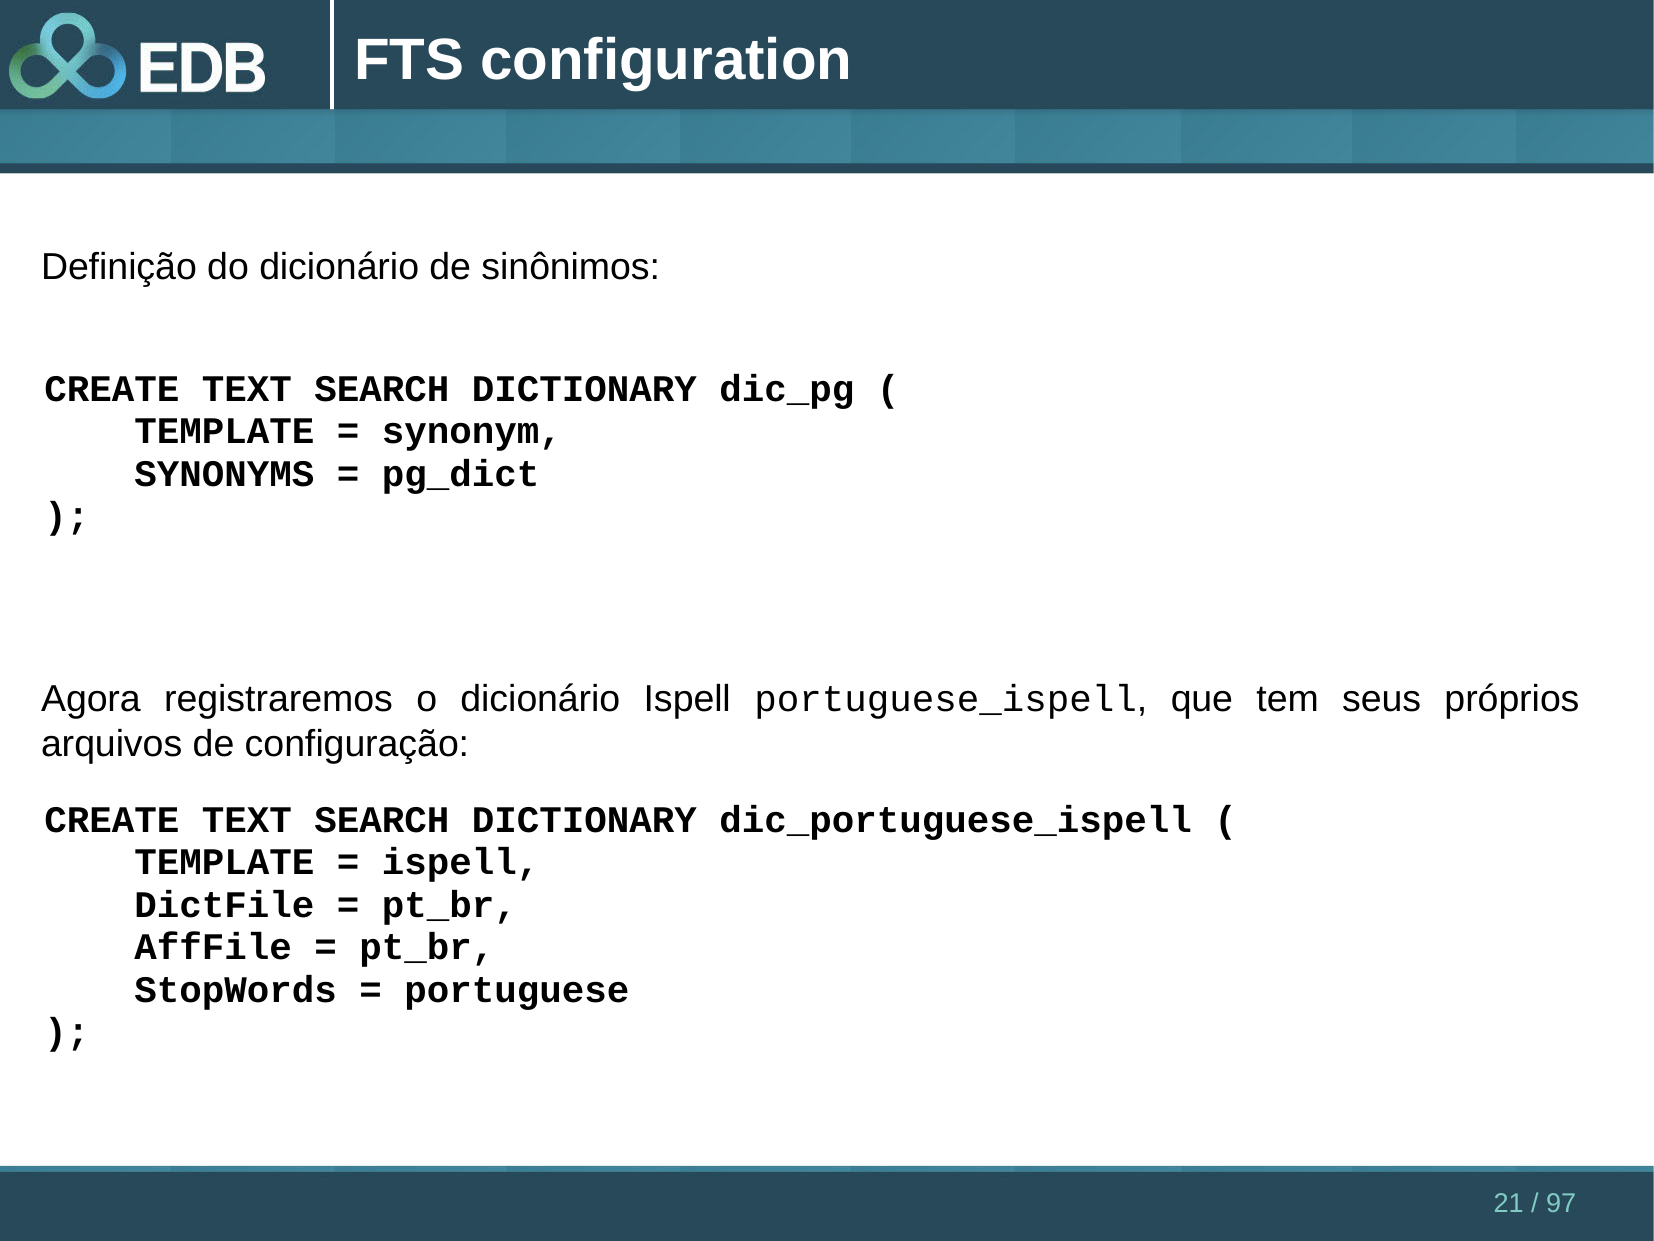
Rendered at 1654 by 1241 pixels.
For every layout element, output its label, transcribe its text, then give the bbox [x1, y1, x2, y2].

text_box Definição do dicionário de sinônimos: [26, 238, 1211, 296]
text_box Agora registraremos o dicionário Ispell portuguese_ispell, que tem seus próprios arquivos de configuração: [26, 669, 1595, 772]
picture [0, 0, 1654, 1241]
text_box CREATE TEXT SEARCH DICTIONARY dic_pg ( TEMPLATE = synonym, SYNONYMS = pg_dict ); [29, 362, 945, 562]
title FTS configuration [354, 26, 1595, 92]
text_box CREATE TEXT SEARCH DICTIONARY dic_portuguese_ispell ( TEMPLATE = ispell, DictFile = pt_br, AffFile = pt_br, StopWords = portuguese ); [29, 793, 1270, 1064]
